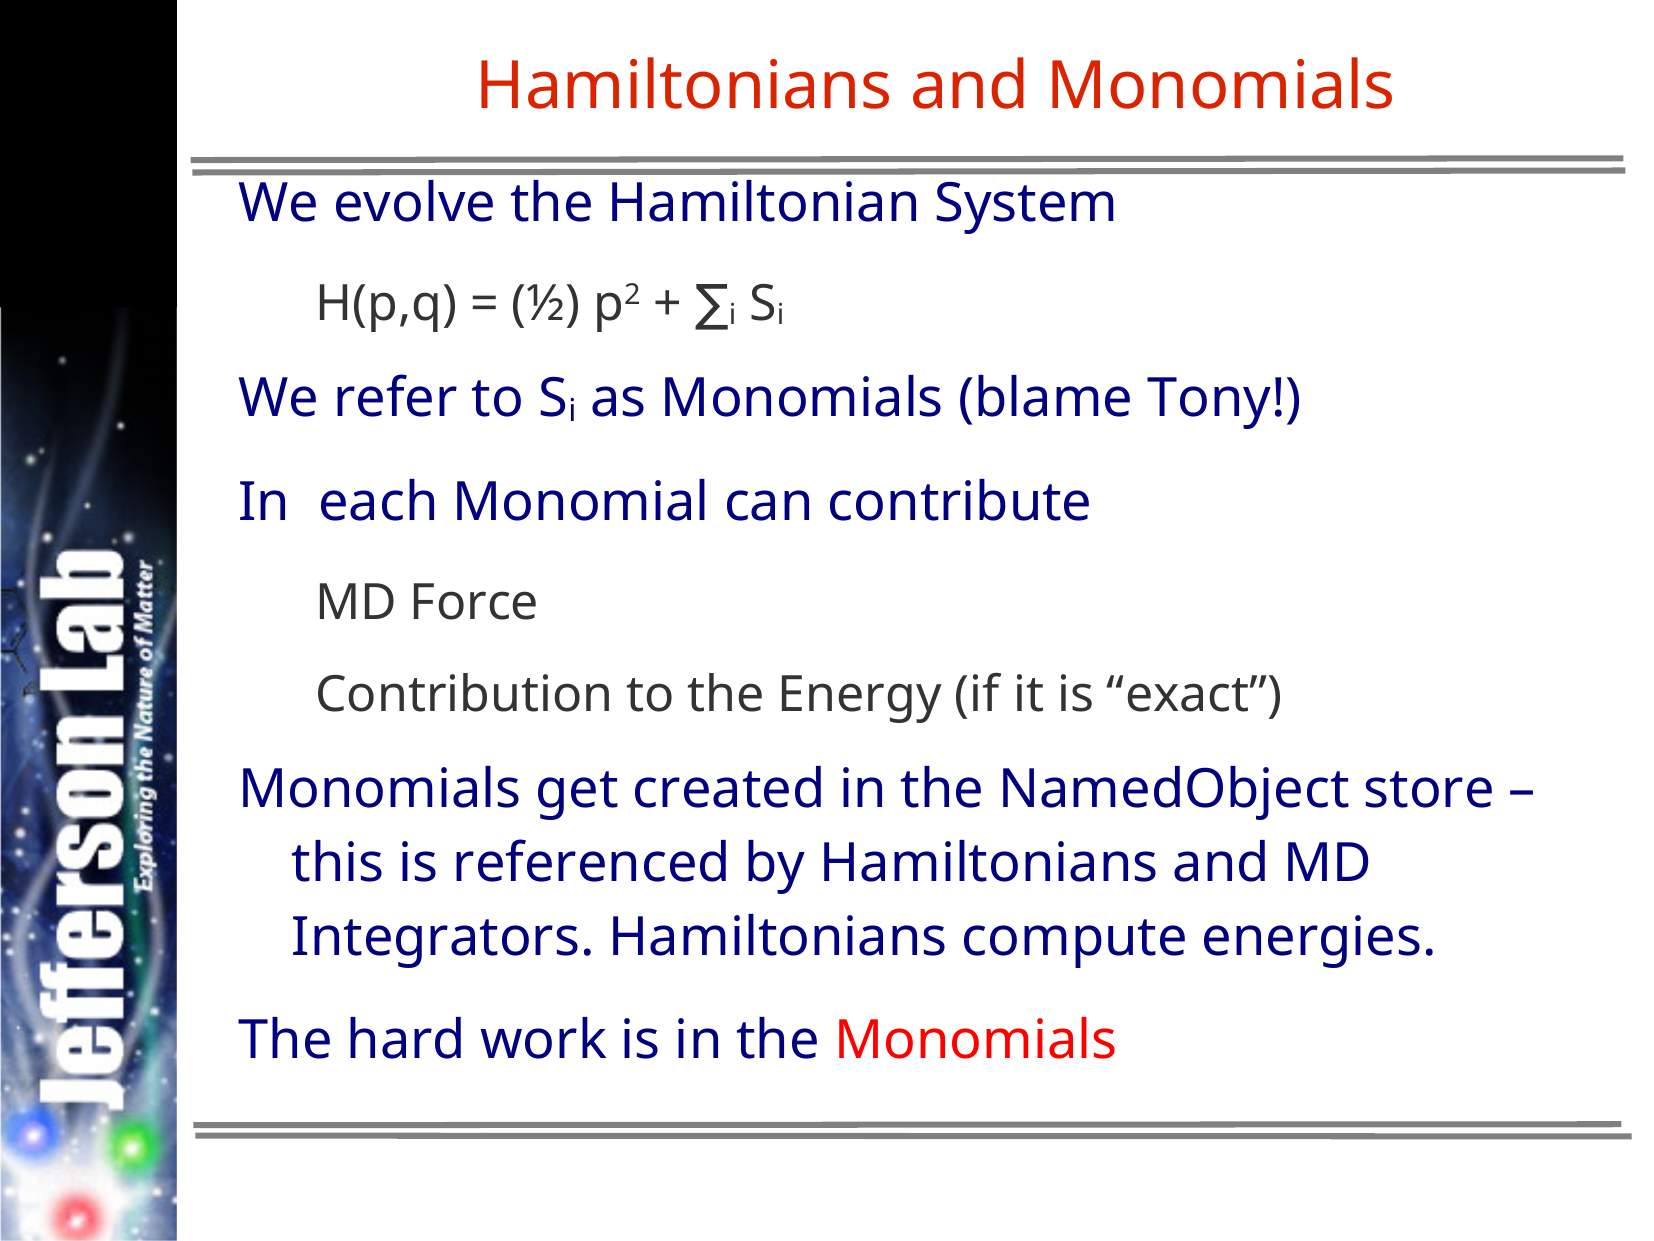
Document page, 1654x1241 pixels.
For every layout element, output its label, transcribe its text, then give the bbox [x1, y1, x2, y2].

picture [2, 308, 176, 1240]
list We evolve the Hamiltonian System H(p,q) = (½) p2 + ∑i Si We refer to Si as Monomials (blame Tony!) In each Monomial can contribute MD Force Contribution to the Energy (if it is “exact”) Monomials get created in the NamedObject store – this is referenced by Hamiltonians and MD Integrators. Hamiltonians compute energies. The hard work is in the Monomials [220, 163, 1622, 1121]
title Hamiltonians and Monomials [235, 17, 1638, 149]
